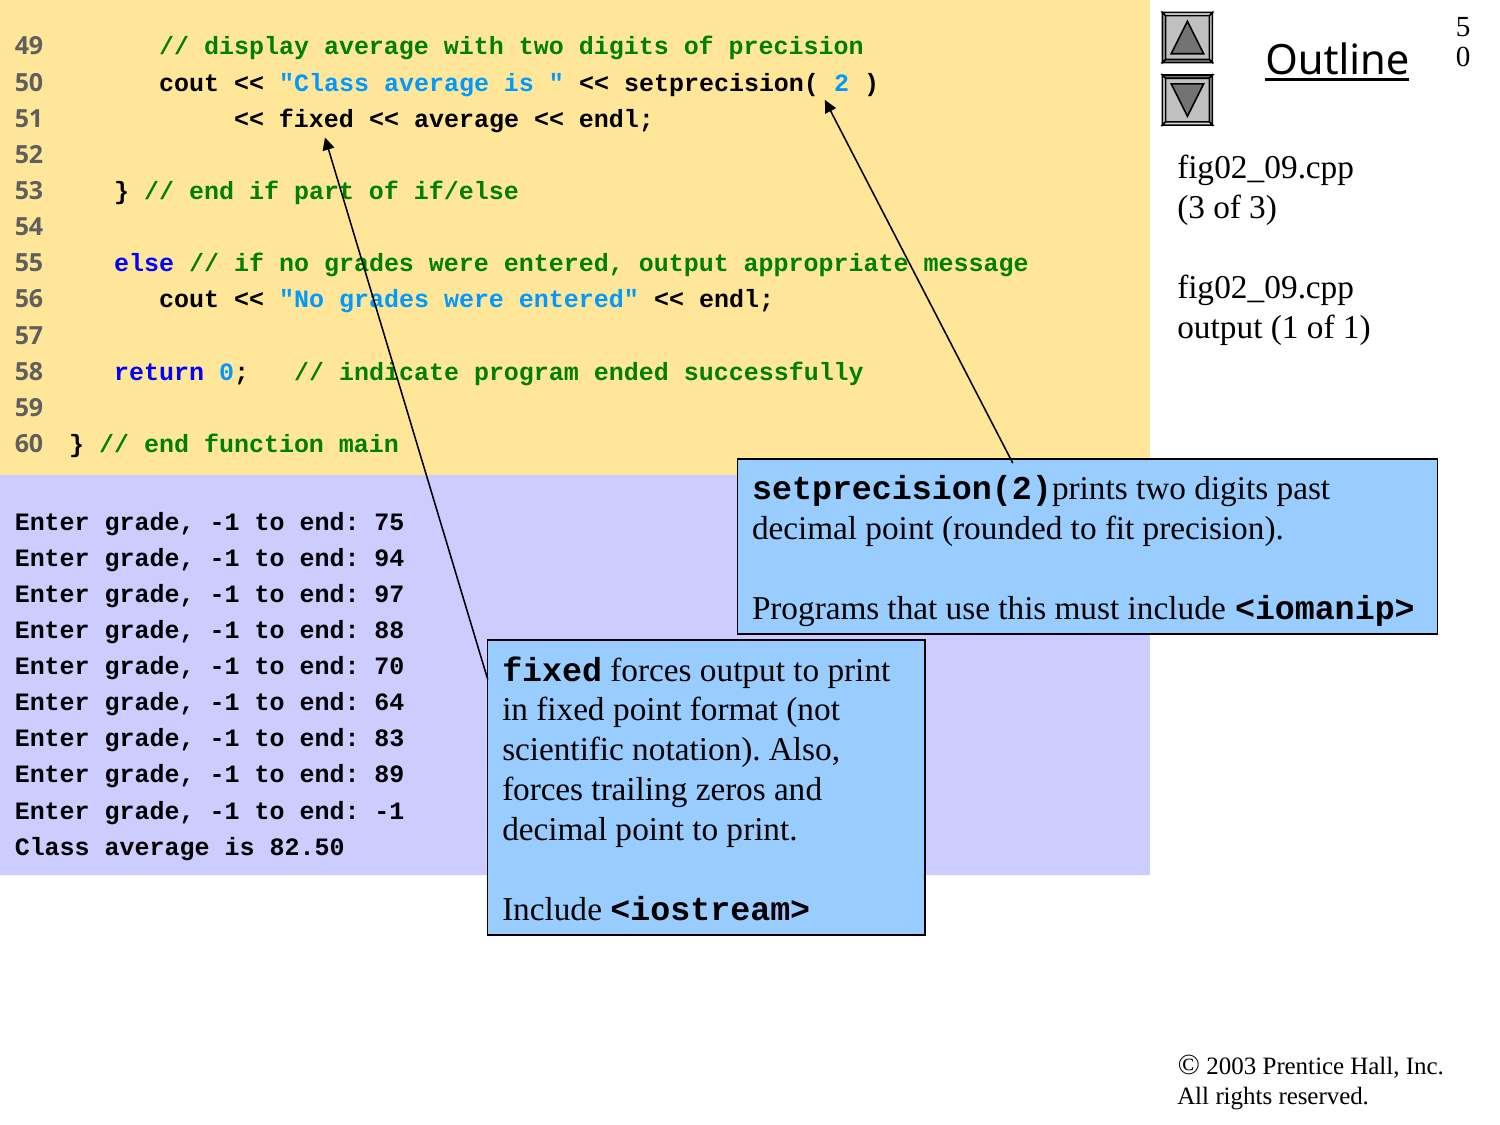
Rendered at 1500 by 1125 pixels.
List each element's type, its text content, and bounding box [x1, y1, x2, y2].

text_box Enter grade, -1 to end: 75 Enter grade, -1 to end: 94 Enter grade, -1 to end: 97 Enter grade, -1 to end: 88 Enter grade, -1 to end: 70 Enter grade, -1 to end: 64 Enter grade, -1 to end: 83 Enter grade, -1 to end: 89 Enter grade, -1 to end: -1 Class average is 82.50 [428, 474, 1150, 876]
subtitle 49 // display average with two digits of precision 50 cout << "Class average is " << setprecision( 2 ) 51 << fixed << average << endl; 52 53 } // end if part of if/else 54 55 else // if no grades were entered, output appropriate message 56 cout << "No grades were entered" << endl; 57 58 return 0; // indicate program ended successfully 59 60 } // end function main [0, 0, 1150, 474]
text_box Enter grade, -1 to end: 75 Enter grade, -1 to end: 94 Enter grade, -1 to end: 97 Enter grade, -1 to end: 88 Enter grade, -1 to end: 70 Enter grade, -1 to end: 64 Enter grade, -1 to end: 83 Enter grade, -1 to end: 89 Enter grade, -1 to end: -1 Class average is 82.50 [0, 474, 487, 876]
text_box fixed forces output to print in fixed point format (not scientific notation). Also, forces trailing zeros and decimal point to print. Include <iostream> [487, 639, 925, 935]
text_box setprecision(2)prints two digits past decimal point (rounded to fit precision). Programs that use this must include <iomanip> [737, 458, 1438, 634]
title fig02_09.cpp (3 of 3) fig02_09.cpp output (1 of 1) [1162, 137, 1500, 925]
